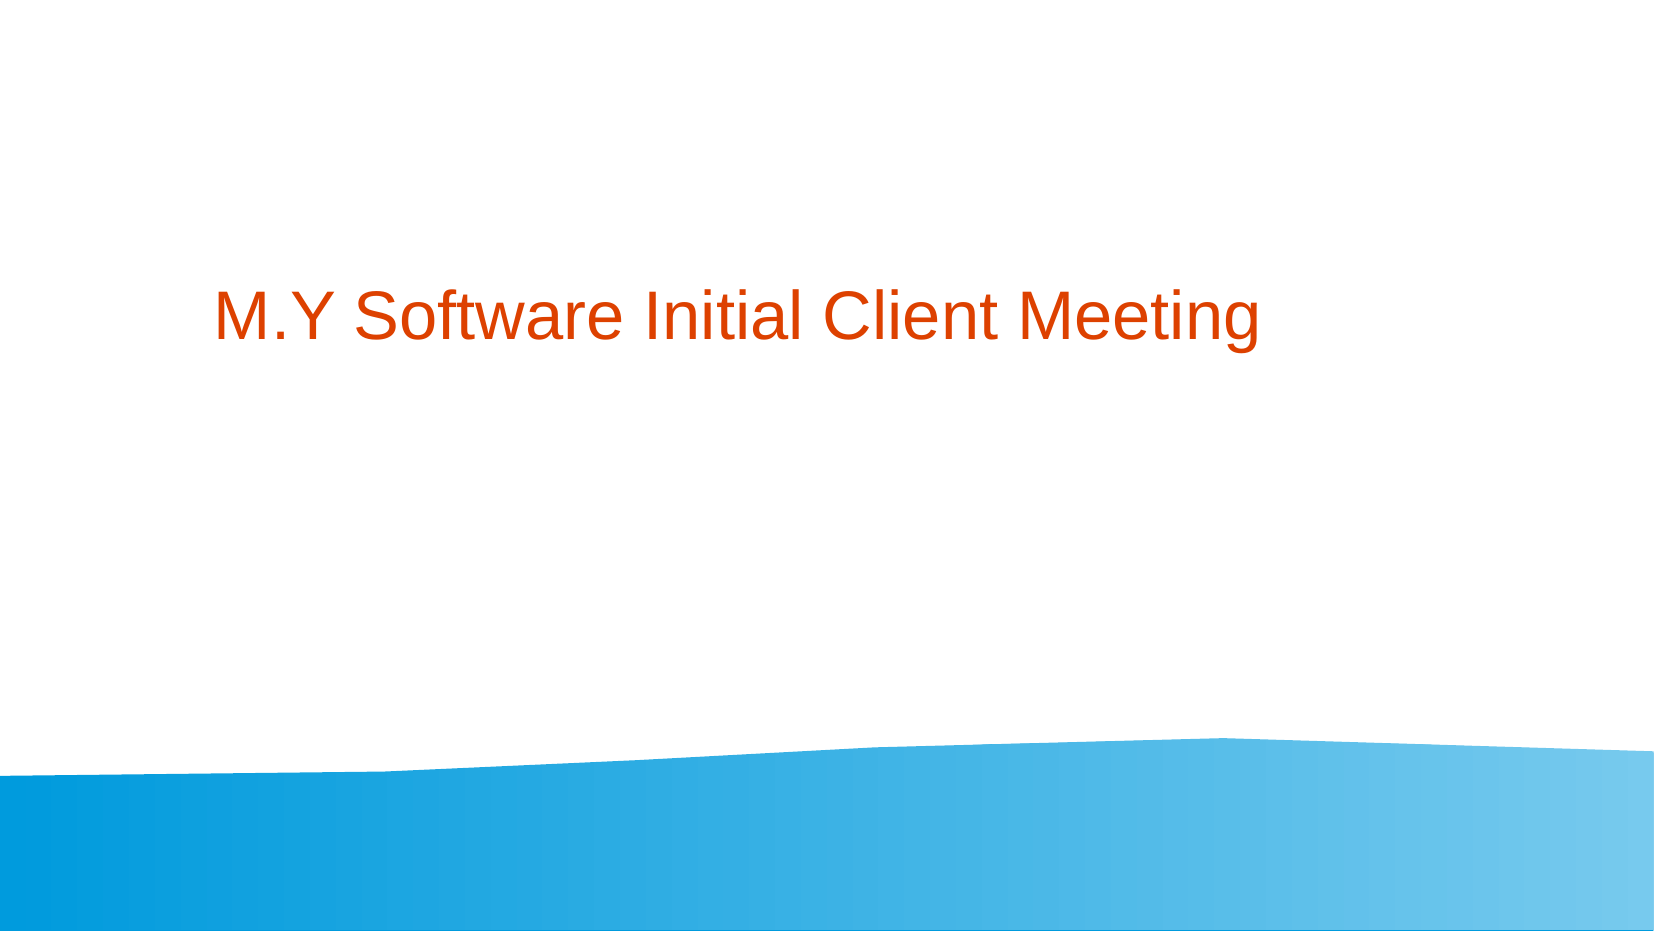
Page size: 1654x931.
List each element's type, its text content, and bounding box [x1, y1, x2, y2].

title M.Y Software Initial Client Meeting [0, 265, 1477, 443]
